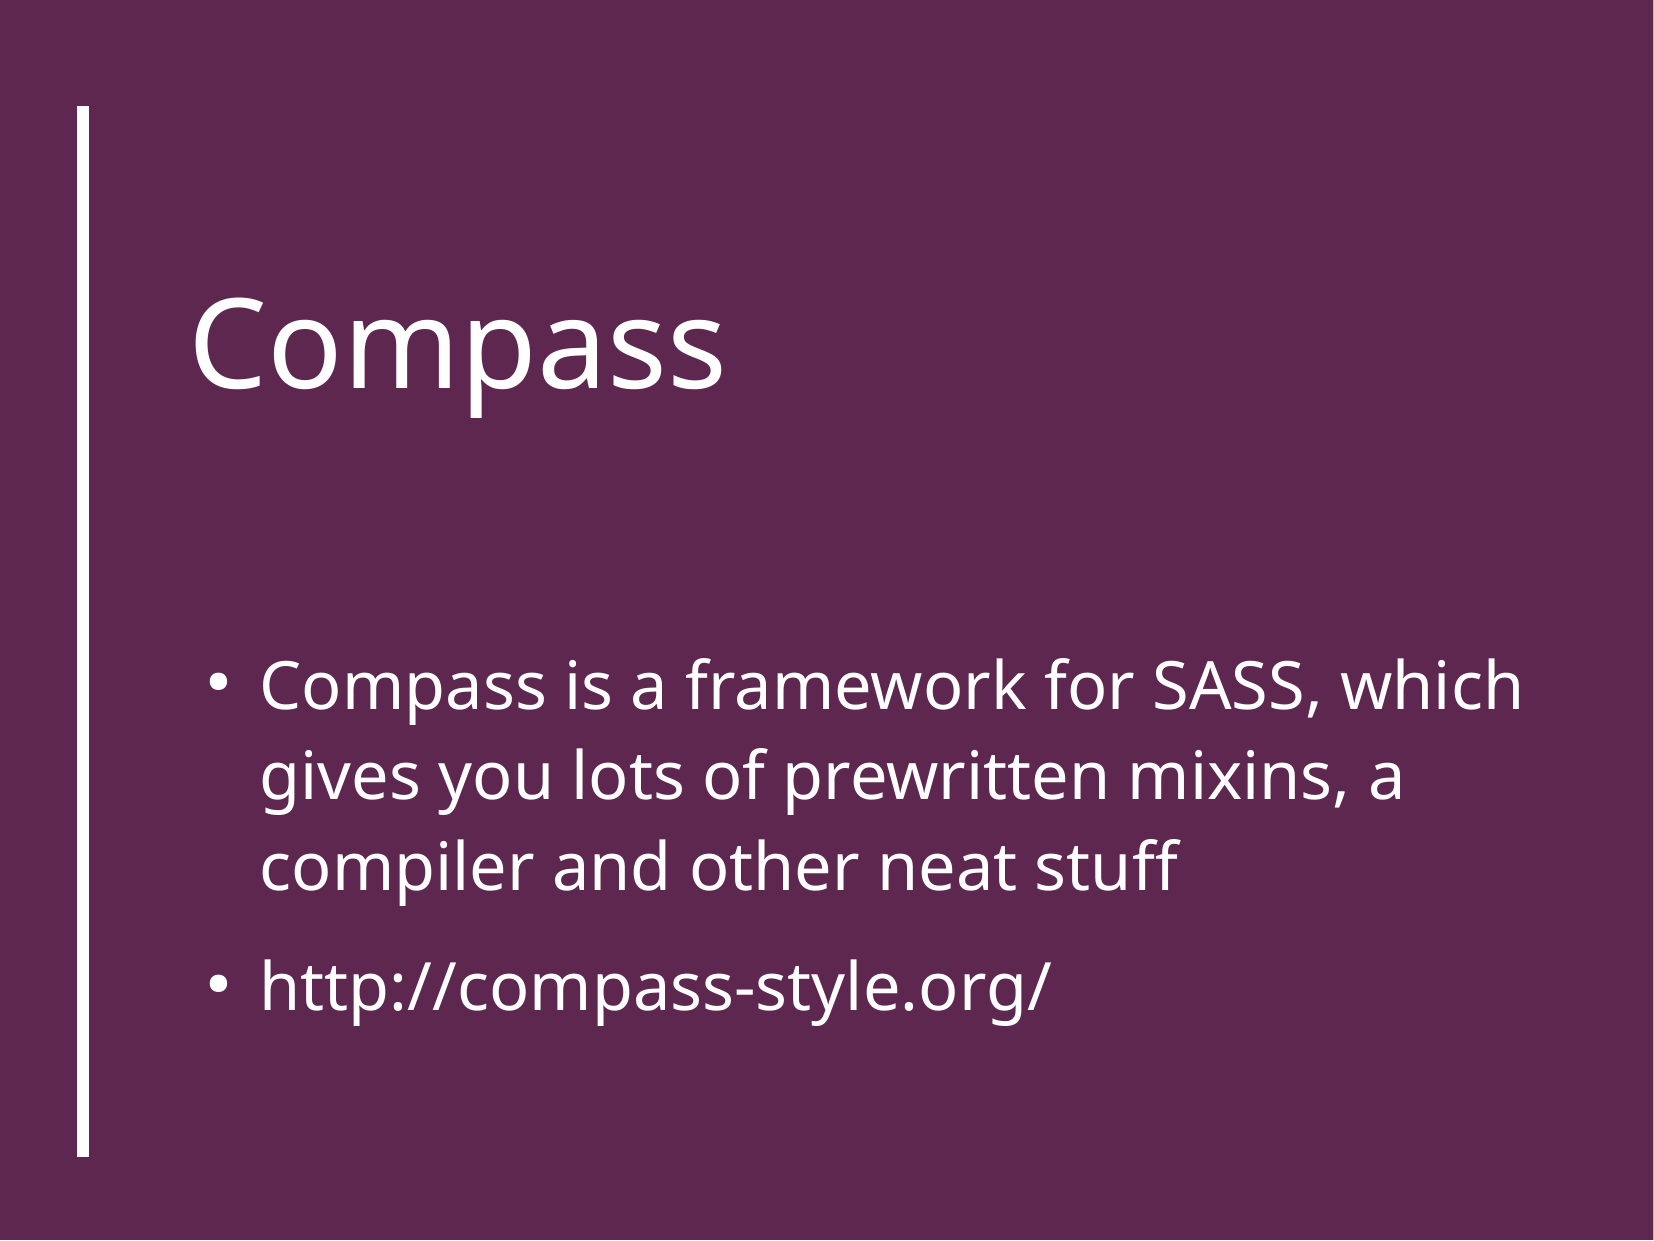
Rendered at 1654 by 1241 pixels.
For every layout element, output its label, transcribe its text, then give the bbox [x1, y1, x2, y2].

title Compass [188, 236, 1571, 444]
list Compass is a framework for SASS, which gives you lots of prewritten mixins, a compiler and other neat stuff http://compass-style.org/ [188, 637, 1571, 1158]
